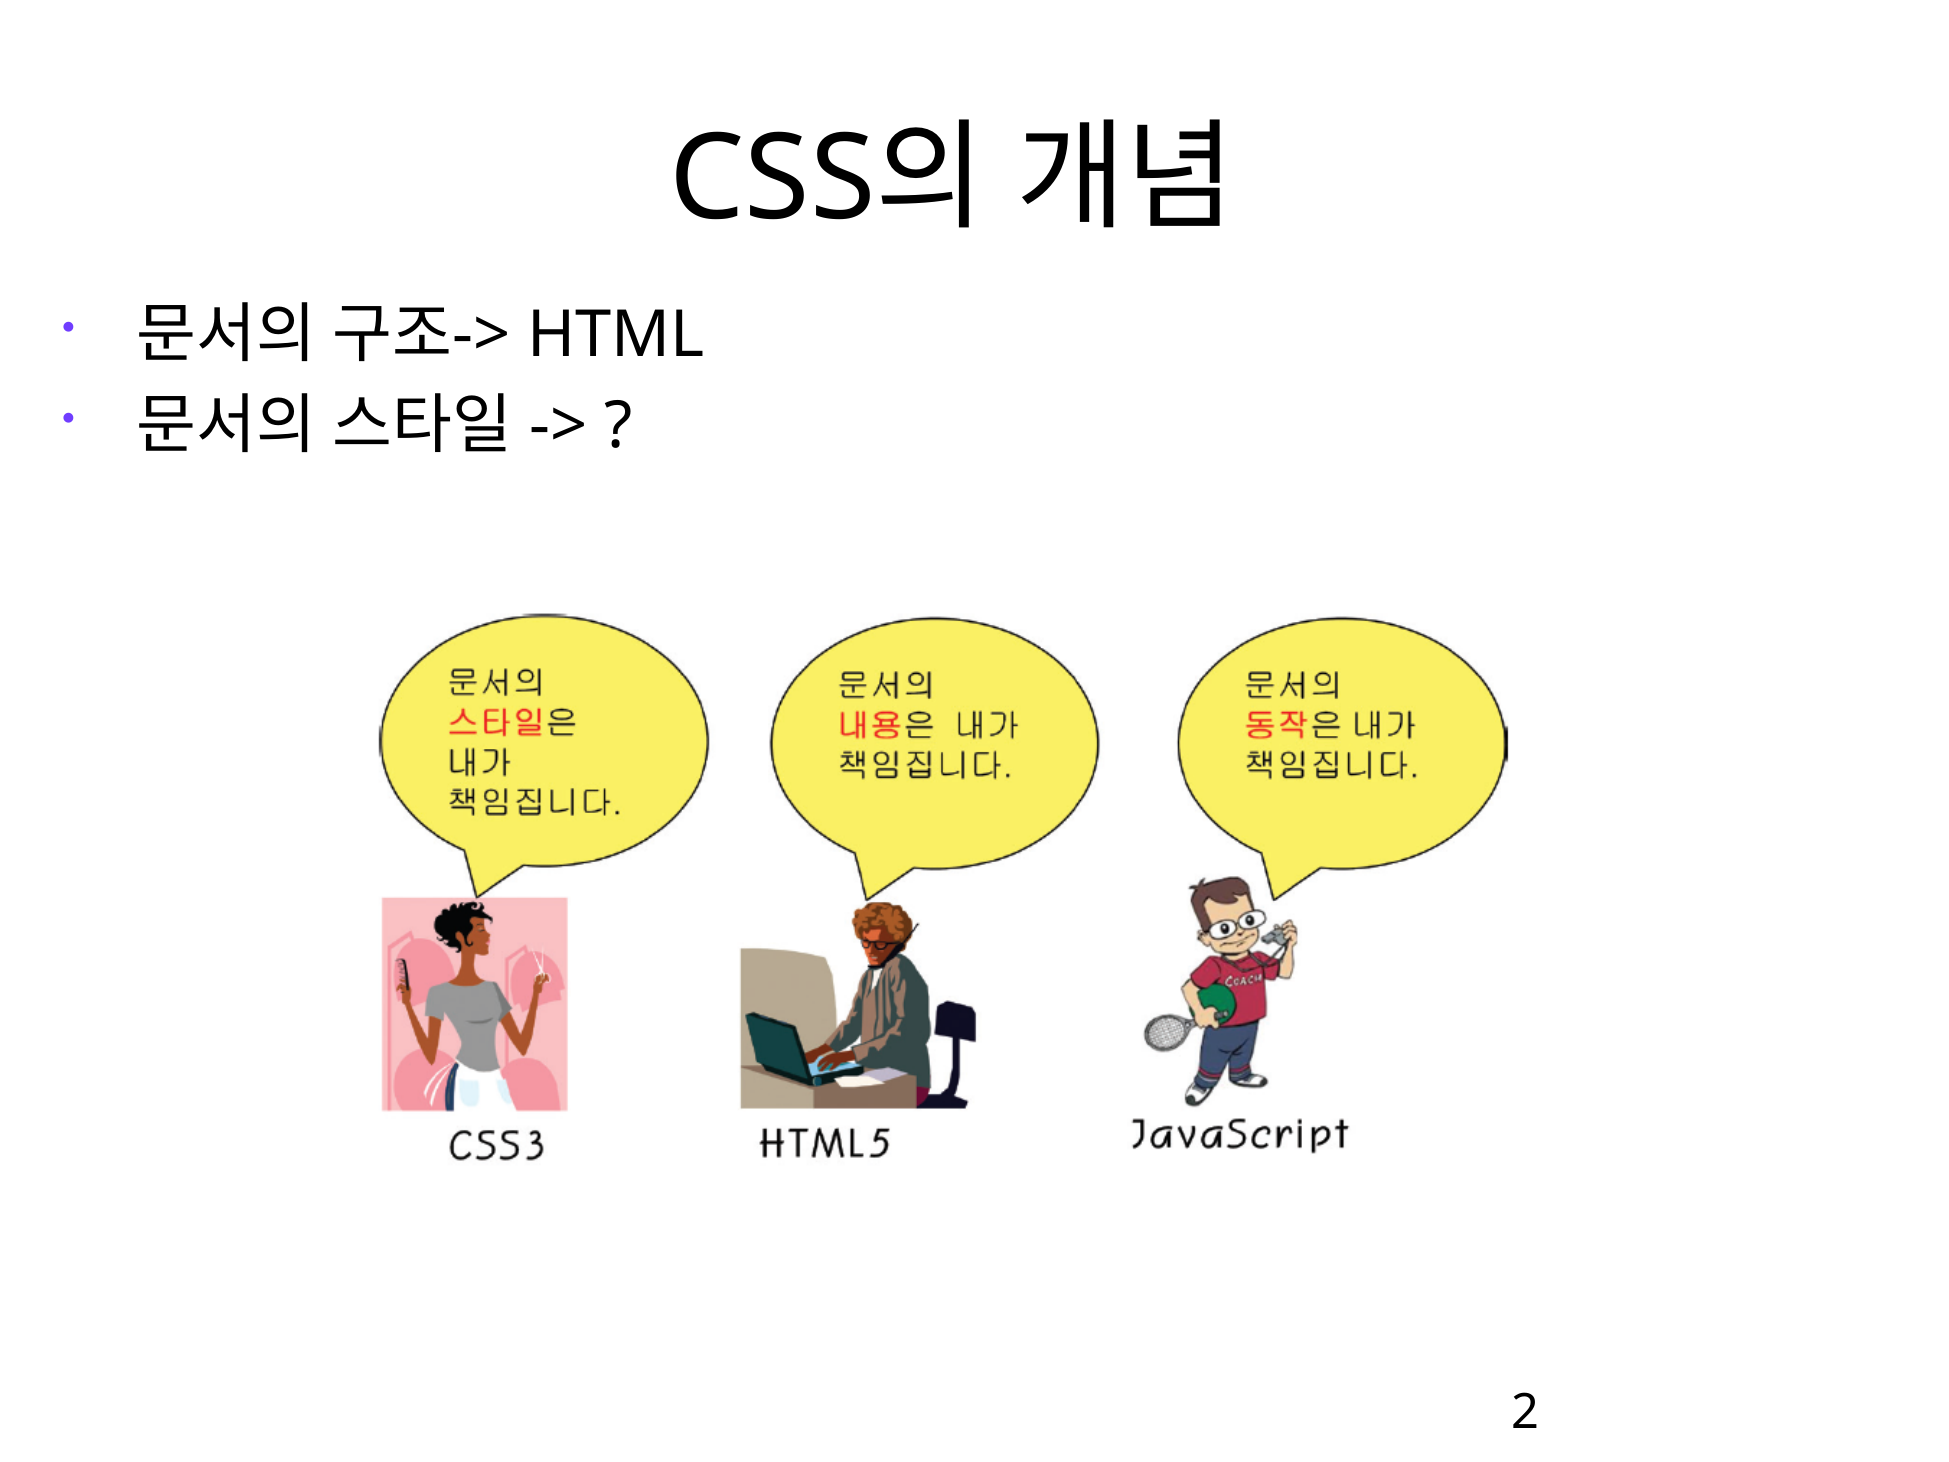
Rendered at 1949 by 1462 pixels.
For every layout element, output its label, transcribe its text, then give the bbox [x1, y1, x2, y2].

title CSS의 개념 [156, 92, 1749, 255]
slide_number <숫자> [1496, 1372, 1899, 1462]
list 문서의 구조-> HTML 문서의 스타일 -> ? [48, 284, 1897, 1343]
picture [346, 572, 1537, 1178]
